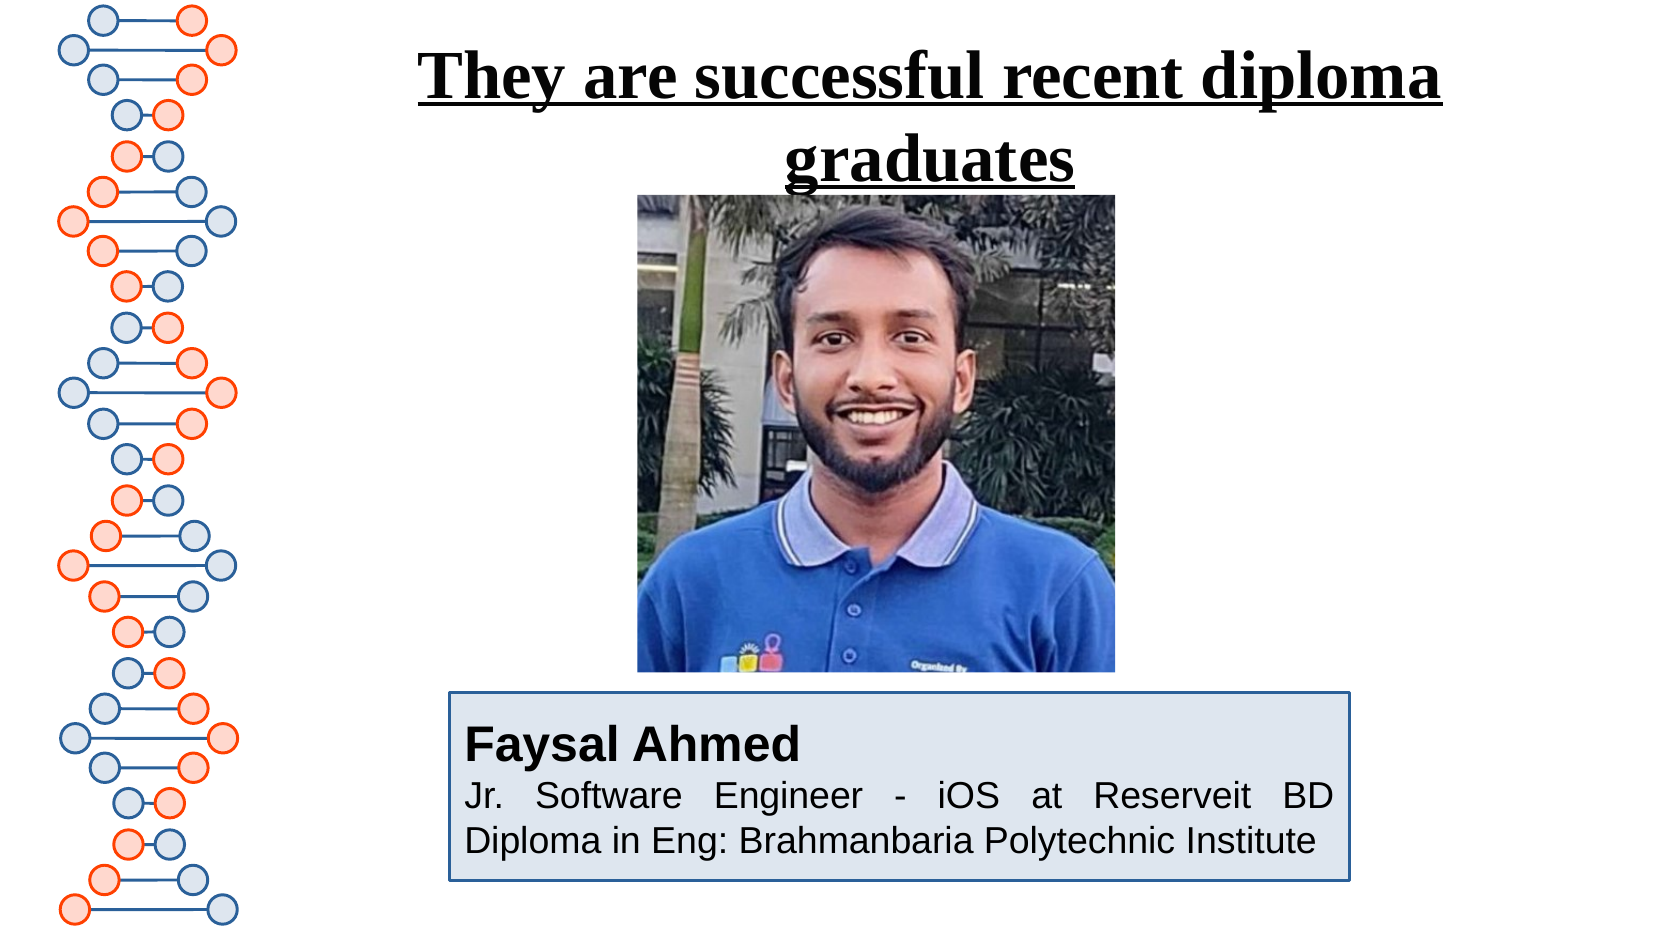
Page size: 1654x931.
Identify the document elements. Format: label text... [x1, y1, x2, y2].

text_box They are successful recent diploma graduates [265, 35, 1595, 189]
text_box [637, 194, 1116, 673]
text_box Faysal Ahmed Jr. Software Engineer - iOS at Reserveit BD Diploma in Eng: Brahmanbaria Polytechnic Institute [449, 692, 1350, 881]
